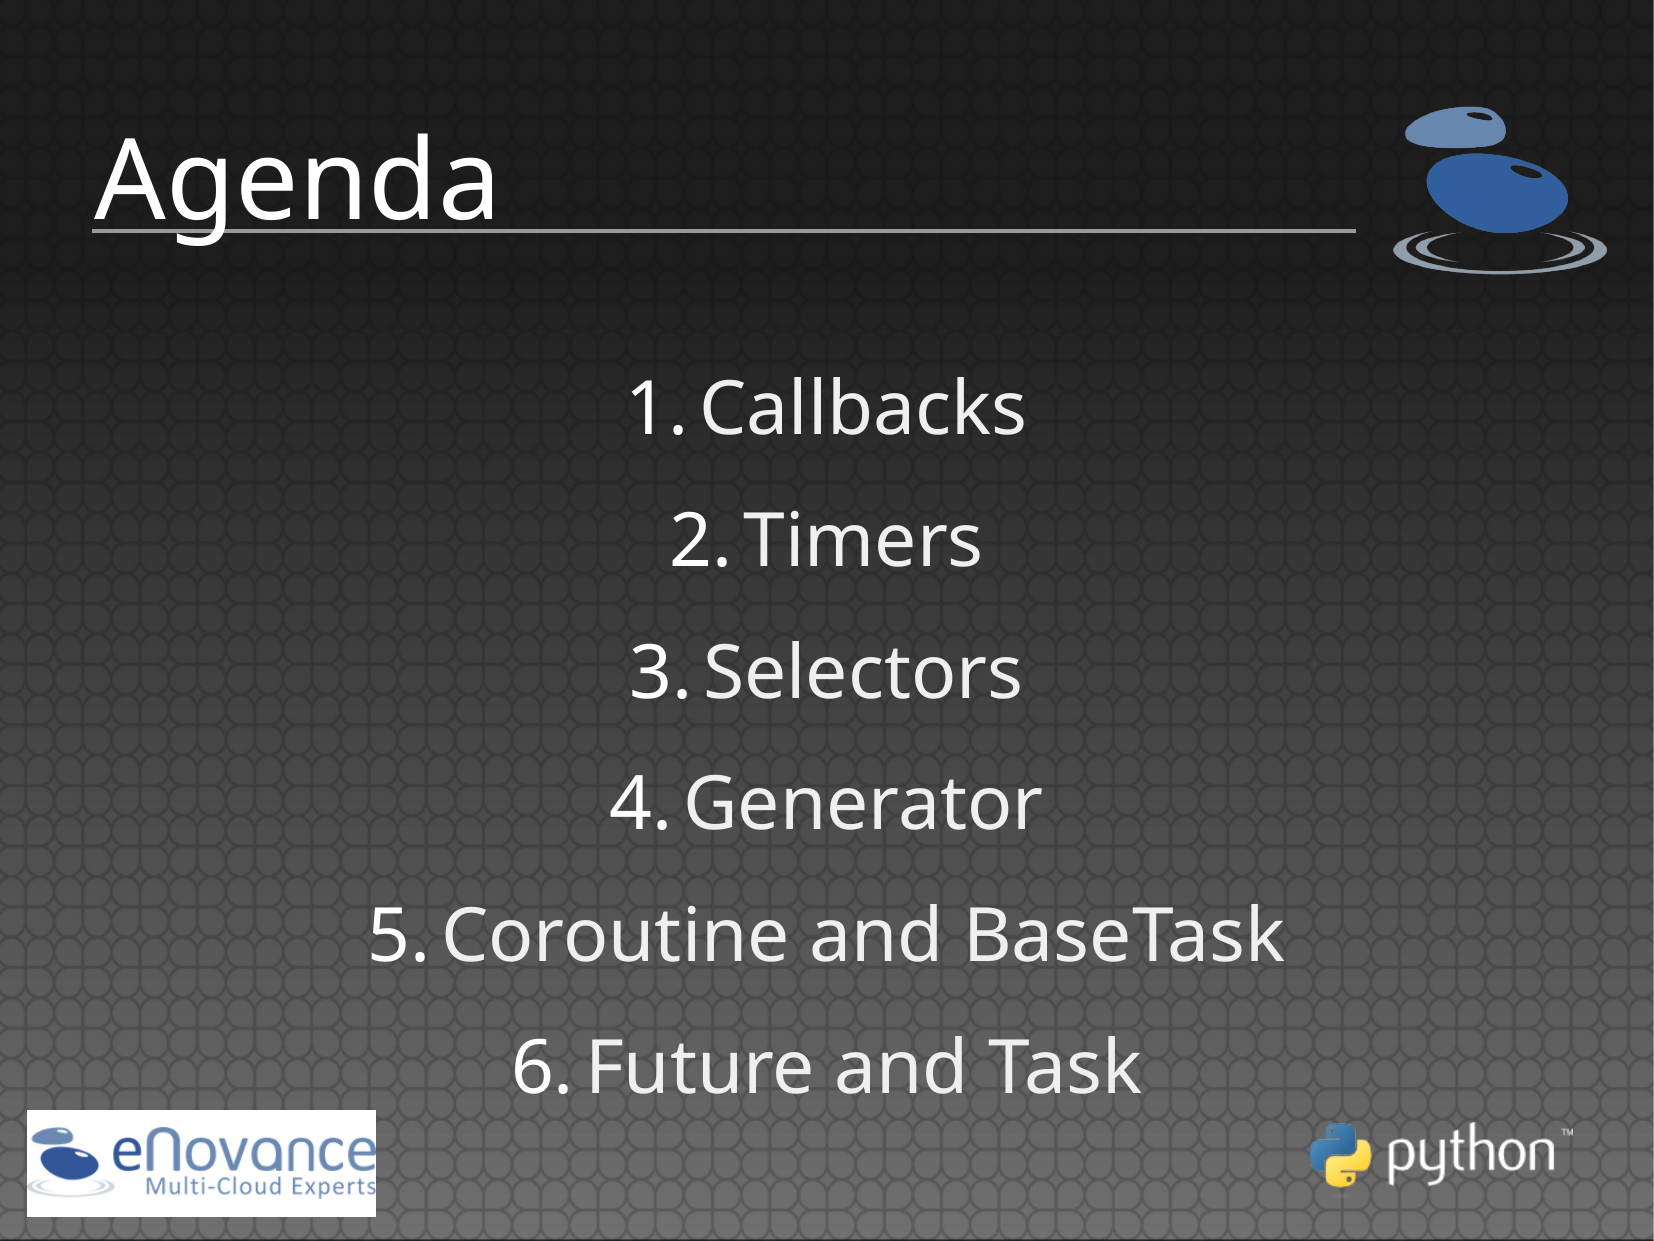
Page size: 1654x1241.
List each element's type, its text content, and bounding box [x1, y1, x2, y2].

picture [0, 0, 1654, 1241]
list Callbacks Timers Selectors Generator Coroutine and BaseTask Future and Task [82, 354, 1571, 1094]
title Agenda [94, 100, 1426, 251]
